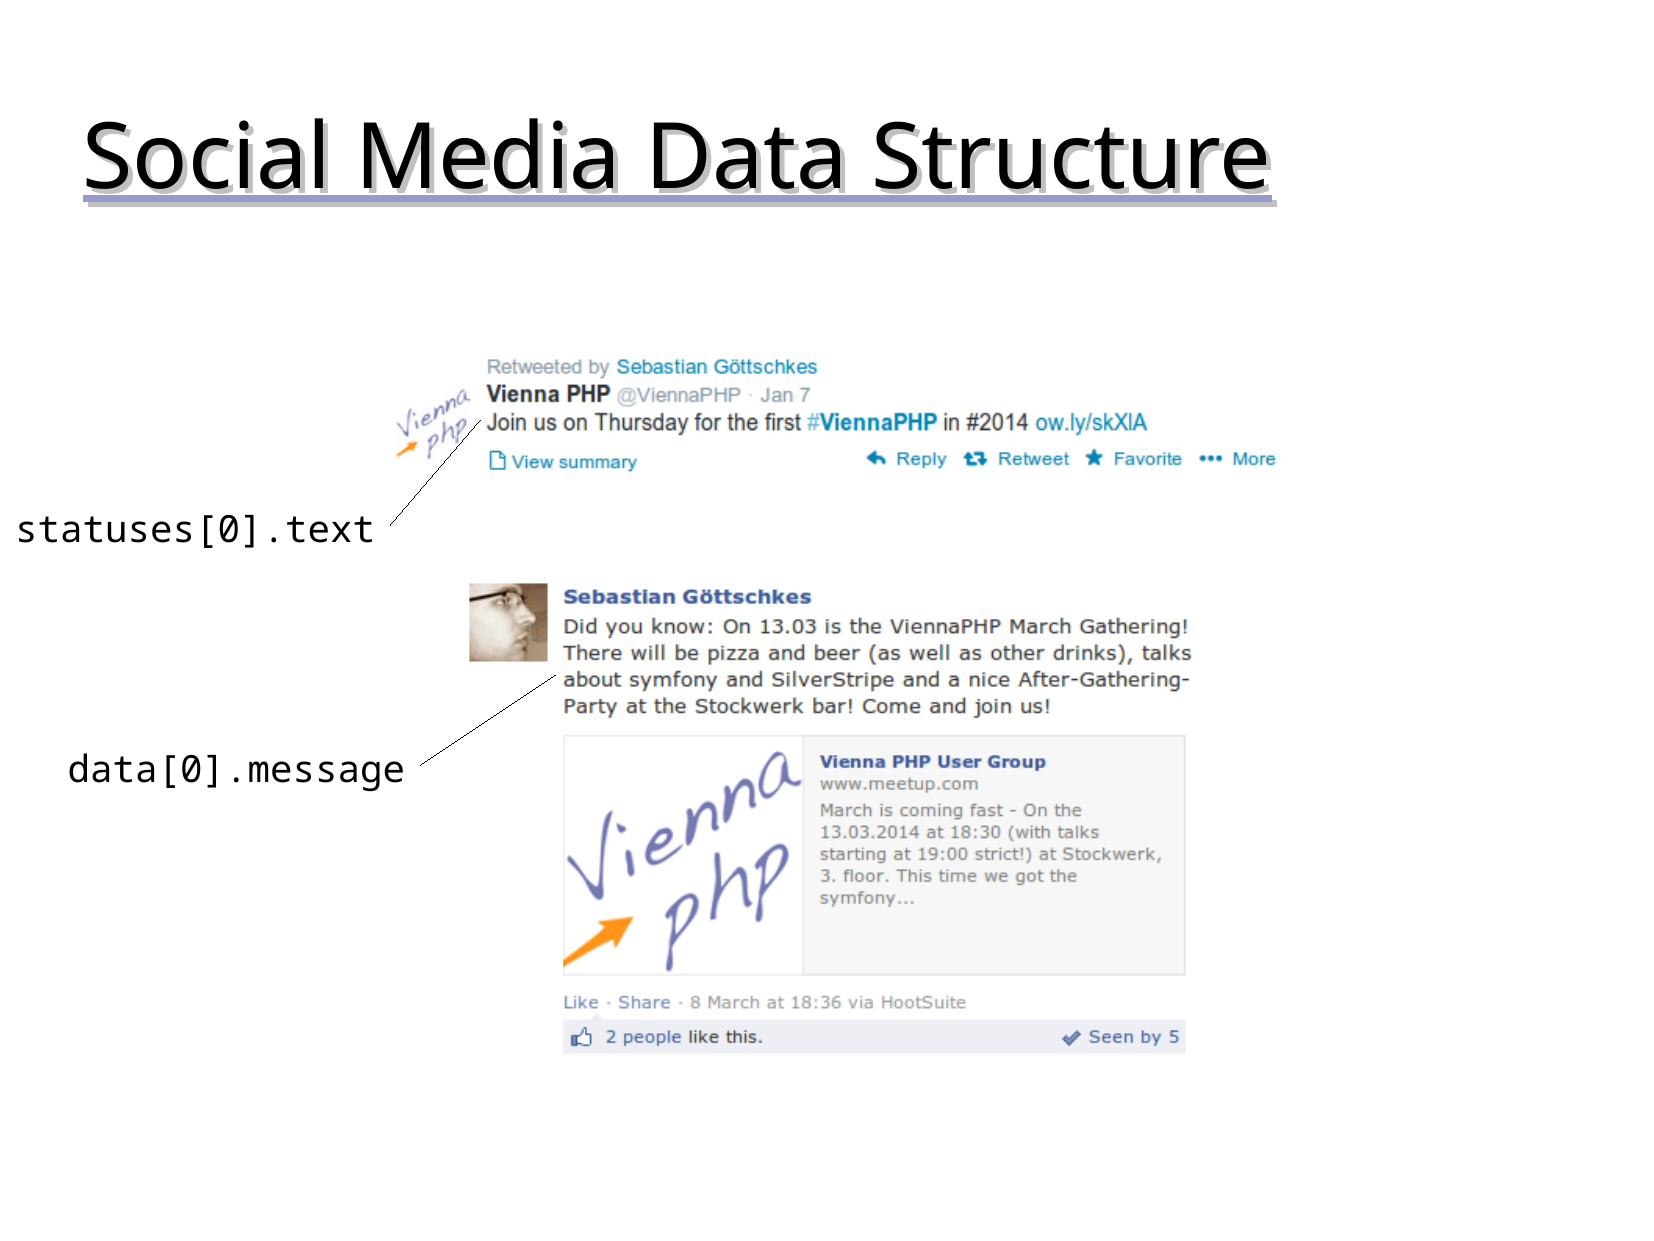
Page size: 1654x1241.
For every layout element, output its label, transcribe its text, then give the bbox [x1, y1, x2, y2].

text_box statuses[0].text [0, 495, 391, 553]
picture [390, 344, 1289, 481]
title Social Media Data Structure [82, 49, 1571, 257]
text_box data[0].message [52, 735, 421, 793]
picture [465, 579, 1200, 1066]
